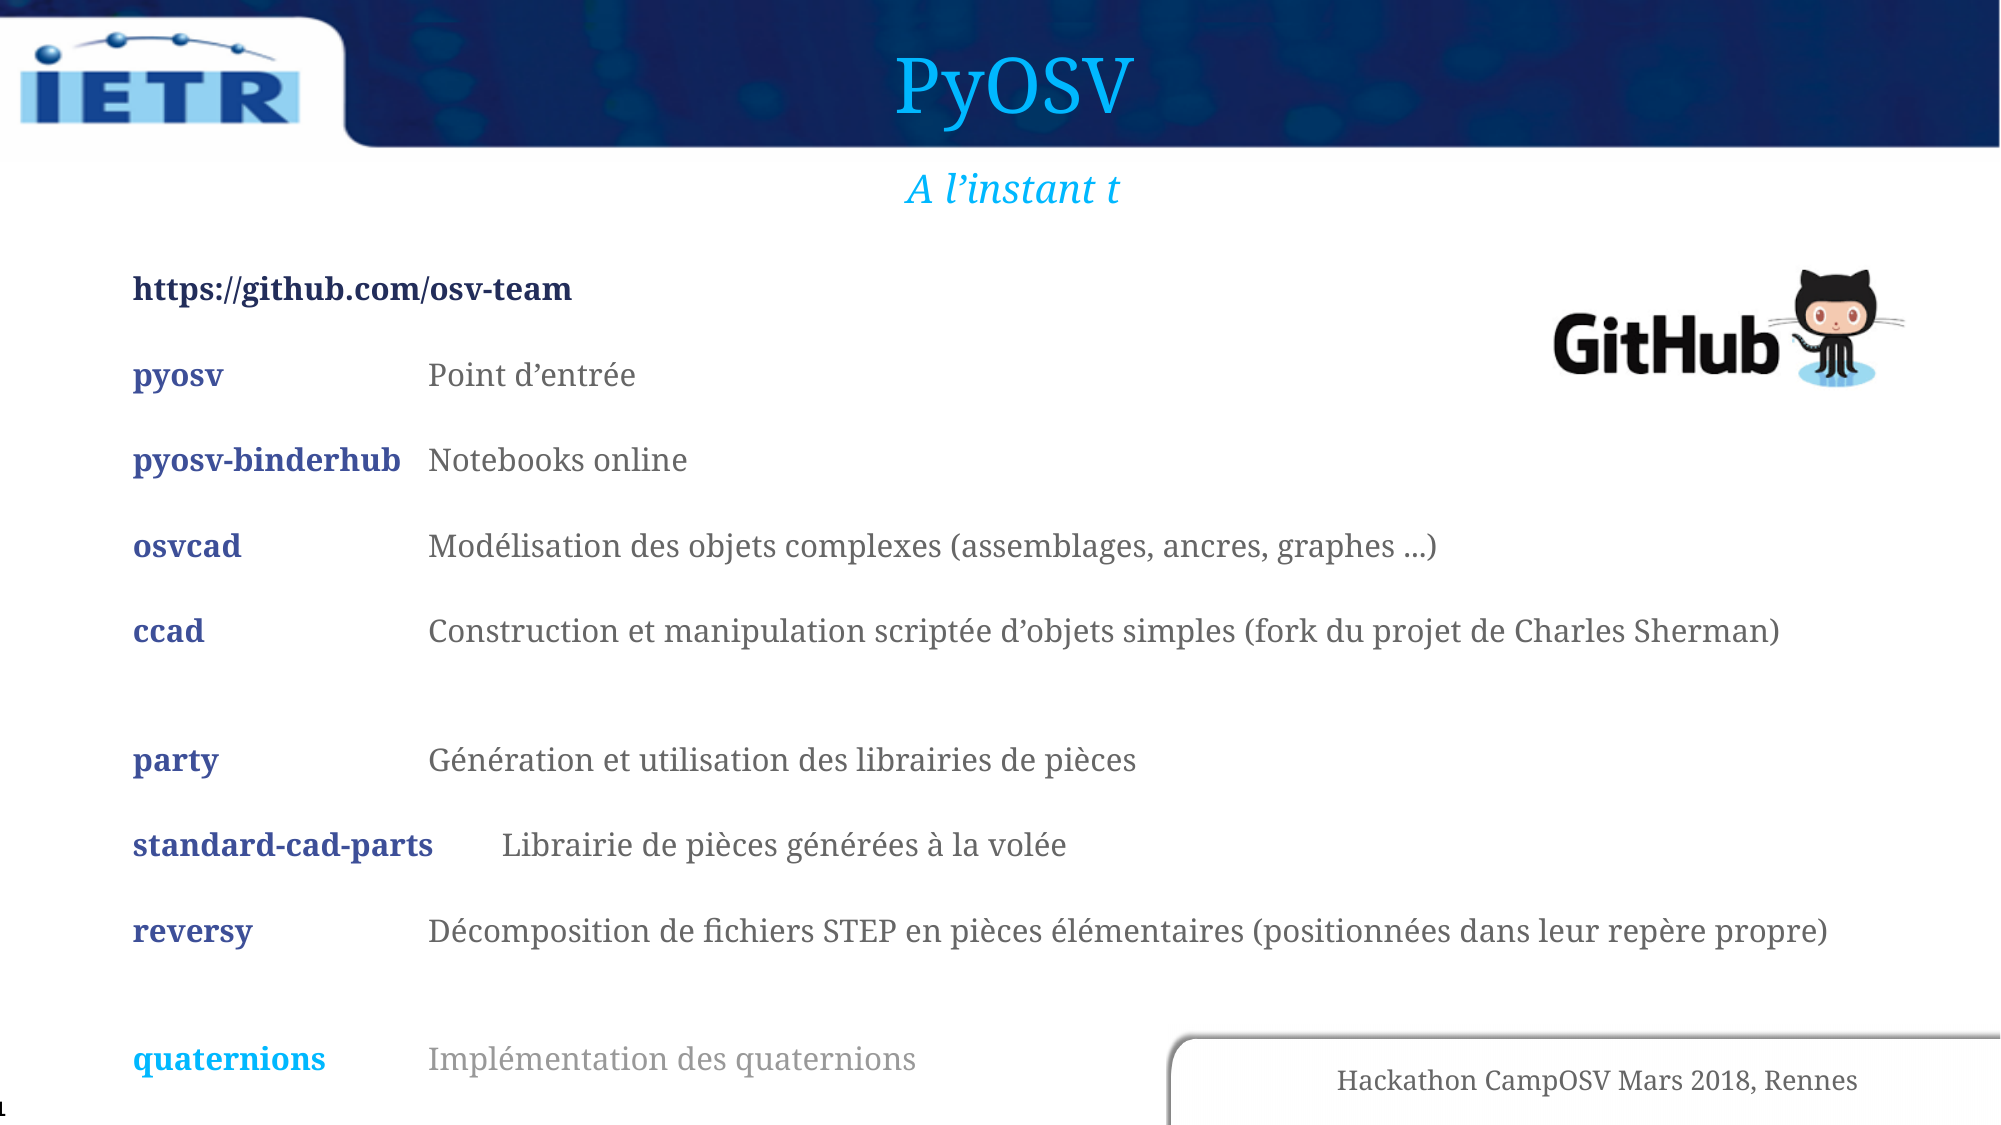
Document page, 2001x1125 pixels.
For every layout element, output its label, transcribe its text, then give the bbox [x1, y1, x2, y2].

text_box https://github.com/osv-team pyosv Point d’entrée pyosv-binderhub Notebooks online osvcad Modélisation des objets complexes (assemblages, ancres, graphes ...) ccad Construction et manipulation scriptée d’objets simples (fork du projet de Charles Sherman) party Génération et utilisation des librairies de pièces standard-cad-parts Librairie de pièces générées à la volée reversy Décomposition de fichiers STEP en pièces élémentaires (positionnées dans leur repère propre) quaternions Implémentation des quaternions [118, 259, 1867, 1111]
picture [0, 0, 2000, 165]
text_box A l’instant t [891, 153, 1118, 247]
picture [1166, 1024, 2001, 1125]
text_box PyOSV [880, 23, 1156, 143]
picture [1545, 221, 1914, 438]
